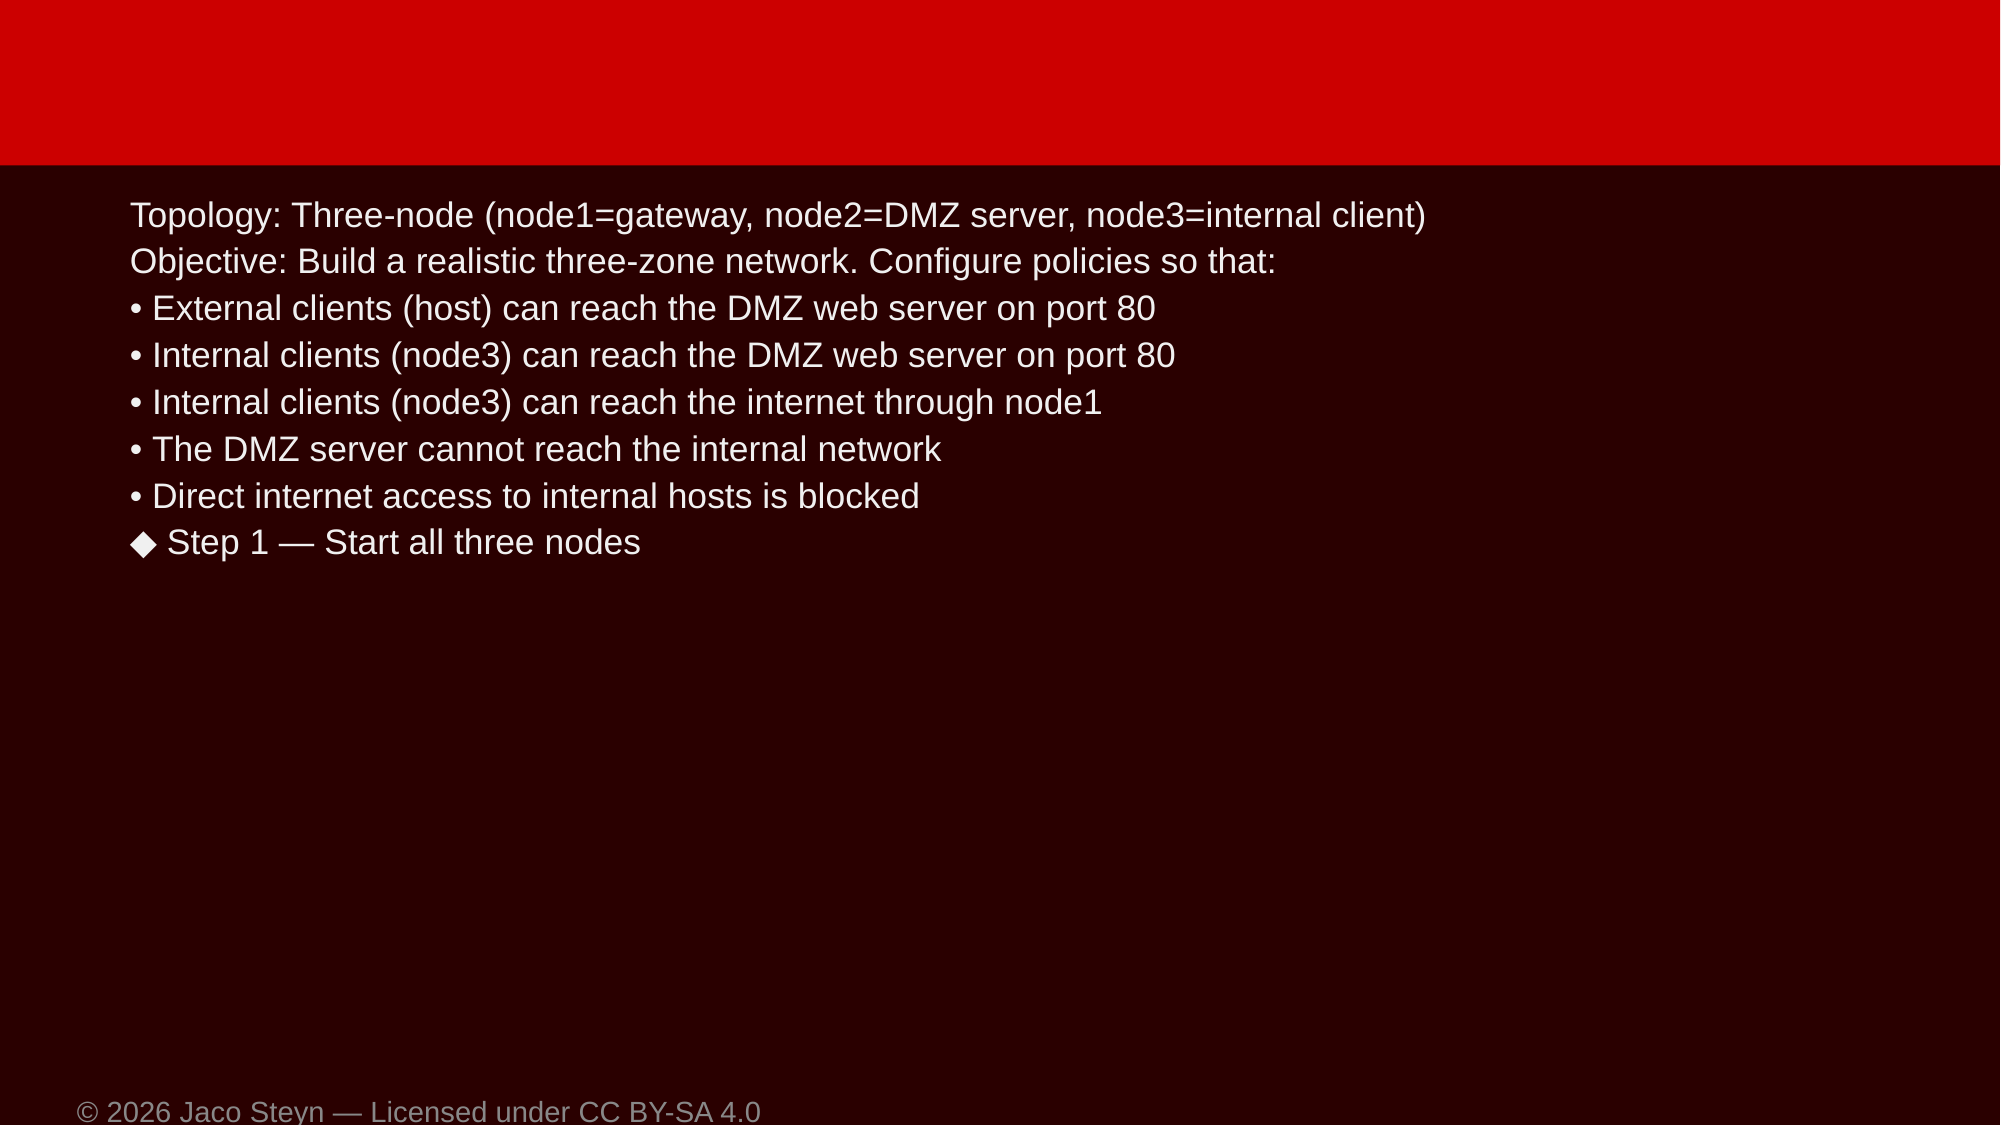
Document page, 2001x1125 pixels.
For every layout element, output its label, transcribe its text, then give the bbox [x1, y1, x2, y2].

text_box Topology: Three-node (node1=gateway, node2=DMZ server, node3=internal client) Objective: Build a realistic three-zone network. Configure policies so that: • External clients (host) can reach the DMZ web server on port 80 • Internal clients (node3) can reach the DMZ web server on port 80 • Internal clients (node3) can reach the internet through node1 • The DMZ server cannot reach the internal network • Direct internet access to internal hosts is blocked ◆ Step 1 — Start all three nodes [88, 183, 1912, 1083]
text_box © 2026 Jaco Steyn — Licensed under CC BY-SA 4.0 [59, 1083, 1942, 1120]
text_box 🔧 Lab 5 — Three-Node DMZ Topology [0, 0, 2001, 166]
